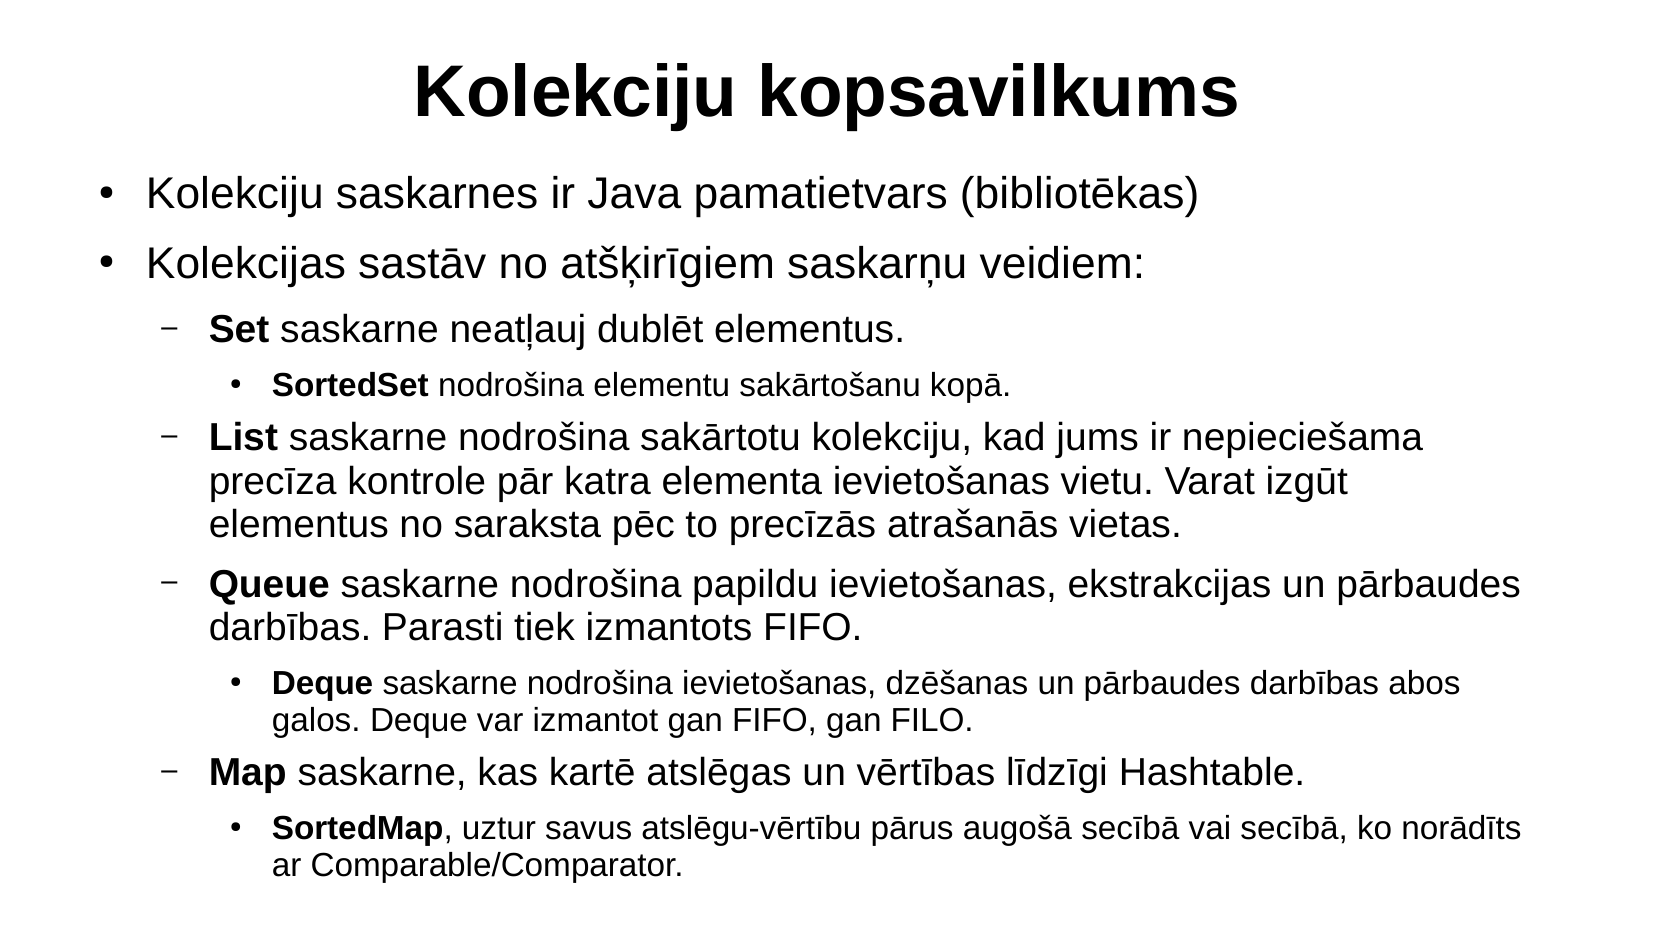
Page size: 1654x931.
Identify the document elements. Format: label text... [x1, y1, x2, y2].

title Kolekciju kopsavilkums [82, 37, 1571, 147]
list Kolekciju saskarnes ir Java pamatietvars (bibliotēkas) Kolekcijas sastāv no atšķirīgiem saskarņu veidiem: Set saskarne neatļauj dublēt elementus. SortedSet nodrošina elementu sakārtošanu kopā. List saskarne nodrošina sakārtotu kolekciju, kad jums ir nepieciešama precīza kontrole pār katra elementa ievietošanas vietu. Varat izgūt elementus no saraksta pēc to precīzās atrašanās vietas. Queue saskarne nodrošina papildu ievietošanas, ekstrakcijas un pārbaudes darbības. Parasti tiek izmantots FIFO. Deque saskarne nodrošina ievietošanas, dzēšanas un pārbaudes darbības abos galos. Deque var izmantot gan FIFO, gan FILO. Map saskarne, kas kartē atslēgas un vērtības līdzīgi Hashtable. SortedMap, uztur savus atslēgu-vērtību pārus augošā secībā vai secībā, ko norādīts ar Comparable/Comparator. [82, 168, 1538, 889]
